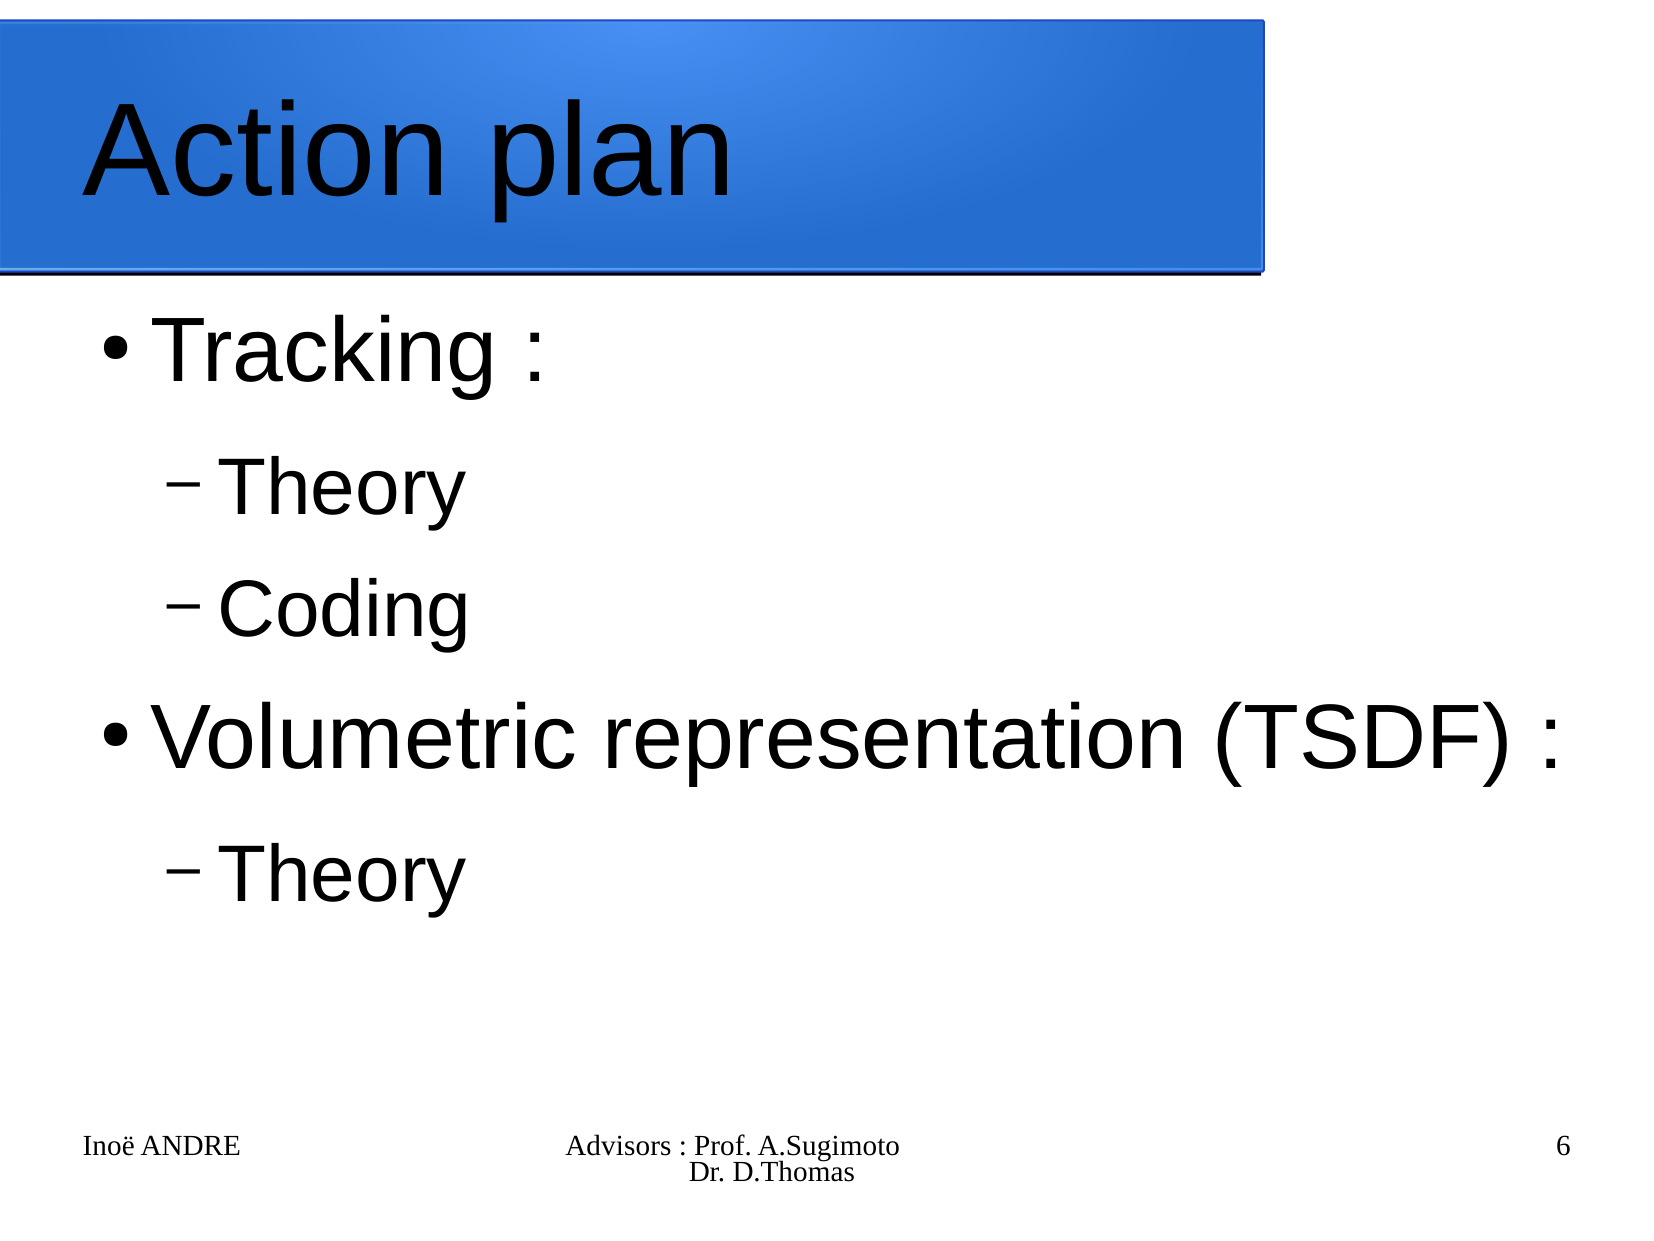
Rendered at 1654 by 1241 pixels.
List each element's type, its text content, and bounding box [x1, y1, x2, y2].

title Action plan [82, 47, 1235, 252]
list Tracking : Theory Coding Volumetric representation (TSDF) : Theory [82, 299, 1571, 1019]
